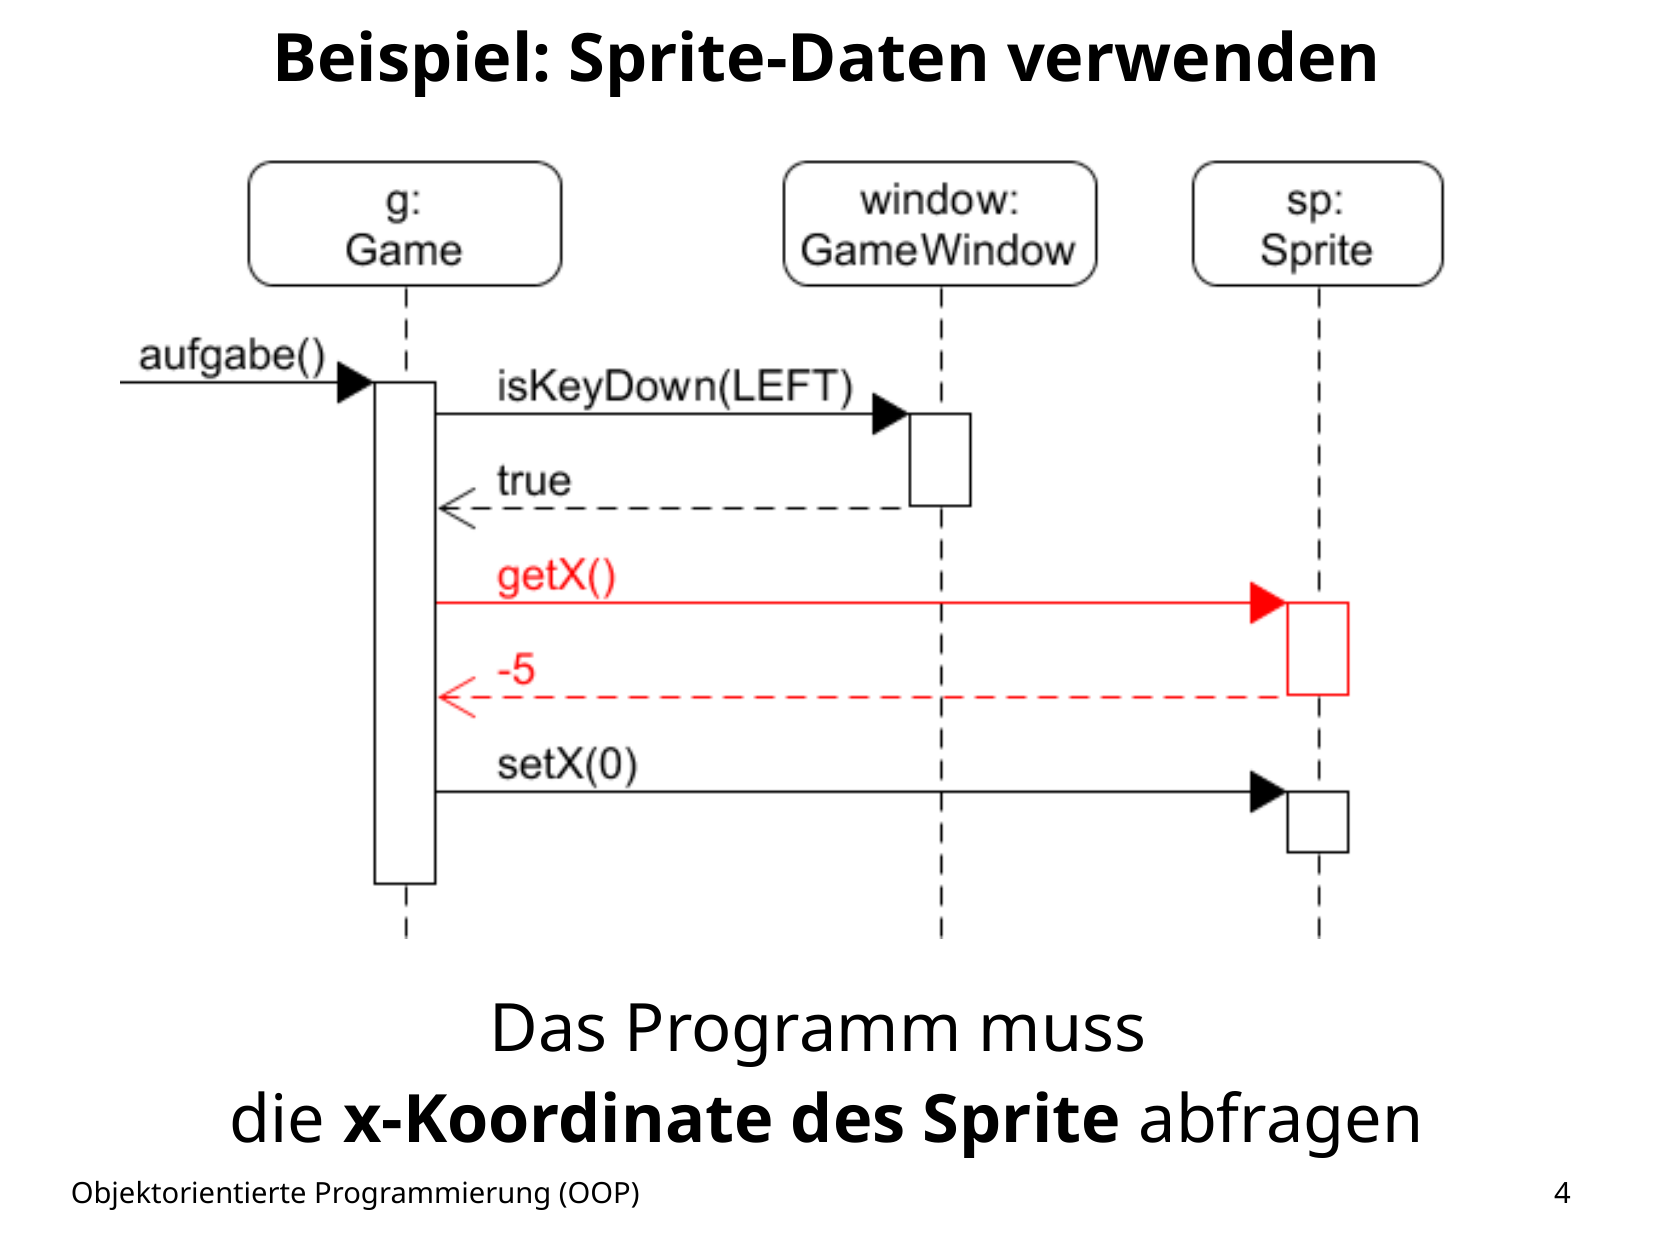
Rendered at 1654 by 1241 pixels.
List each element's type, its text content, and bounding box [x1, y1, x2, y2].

picture [120, 159, 1447, 939]
title Beispiel: Sprite-Daten verwenden [0, 5, 1654, 107]
list Das Programm muss die x-Koordinate des Sprite abfragen [82, 980, 1571, 1182]
